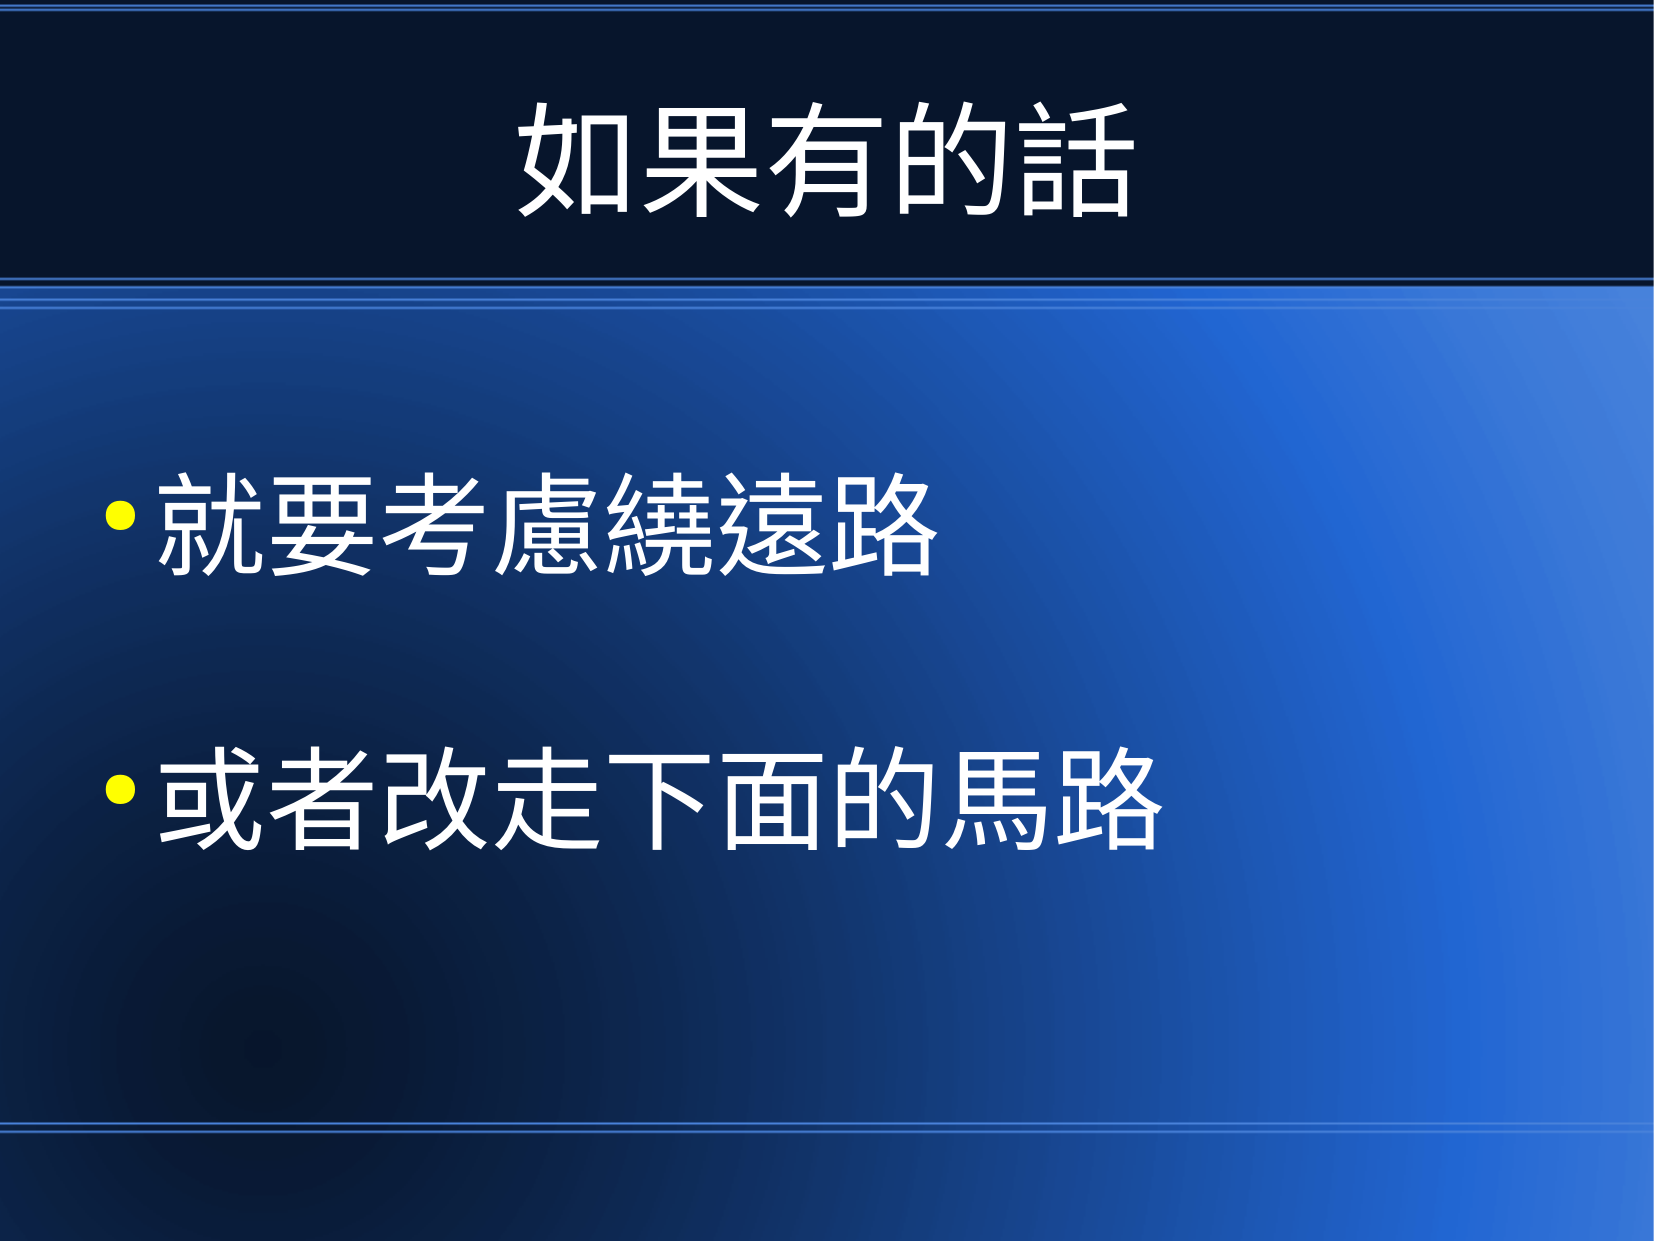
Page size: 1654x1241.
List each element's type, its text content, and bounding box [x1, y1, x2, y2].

picture [0, 0, 1654, 1241]
list 就要考慮繞遠路 或者改走下面的馬路 [82, 355, 1571, 1241]
title 如果有的話 [82, 49, 1571, 257]
